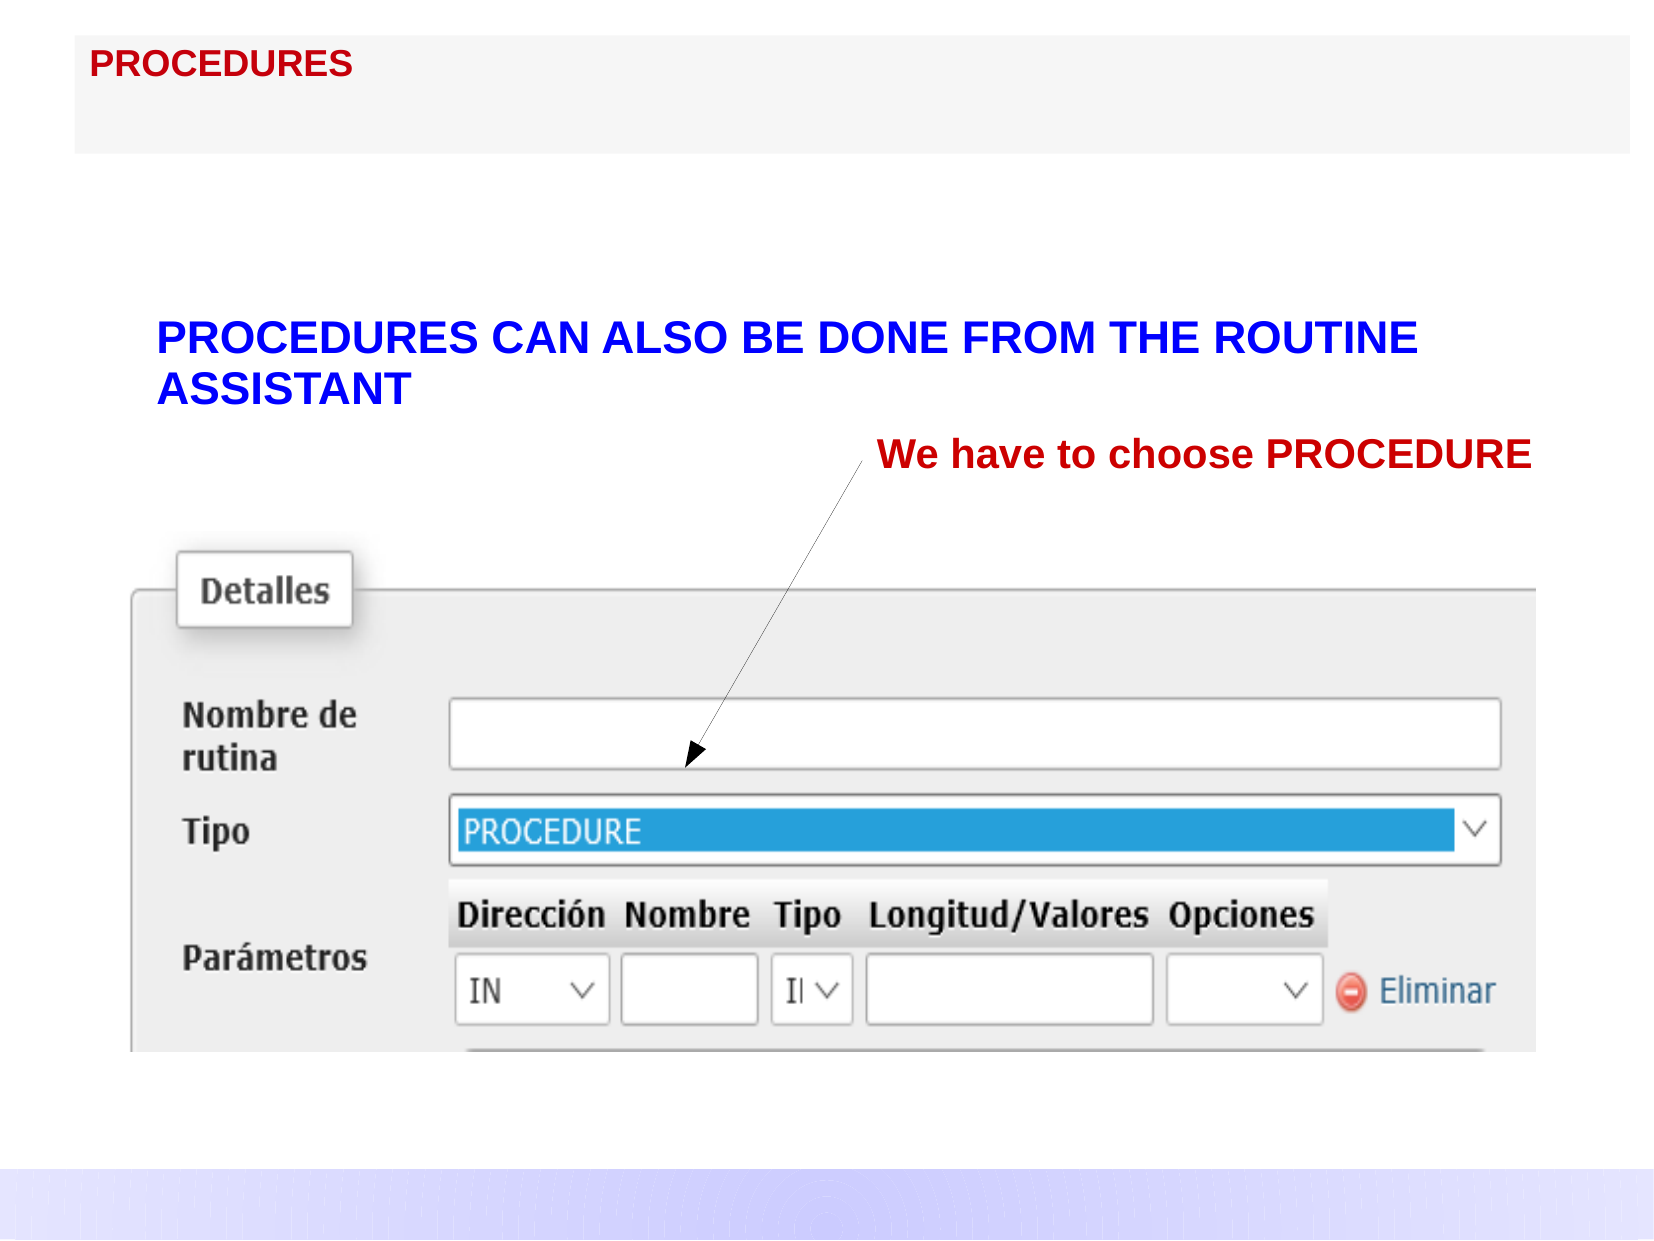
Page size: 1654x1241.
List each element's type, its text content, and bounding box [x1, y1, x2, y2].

picture [119, 531, 1536, 1052]
text_box [0, 304, 1654, 1221]
text_box PROCEDURES [74, 35, 1630, 154]
text_box PROCEDURES CAN ALSO BE DONE FROM THE ROUTINE ASSISTANT [141, 304, 1595, 424]
text_box We have to choose PROCEDURE [862, 423, 1607, 486]
